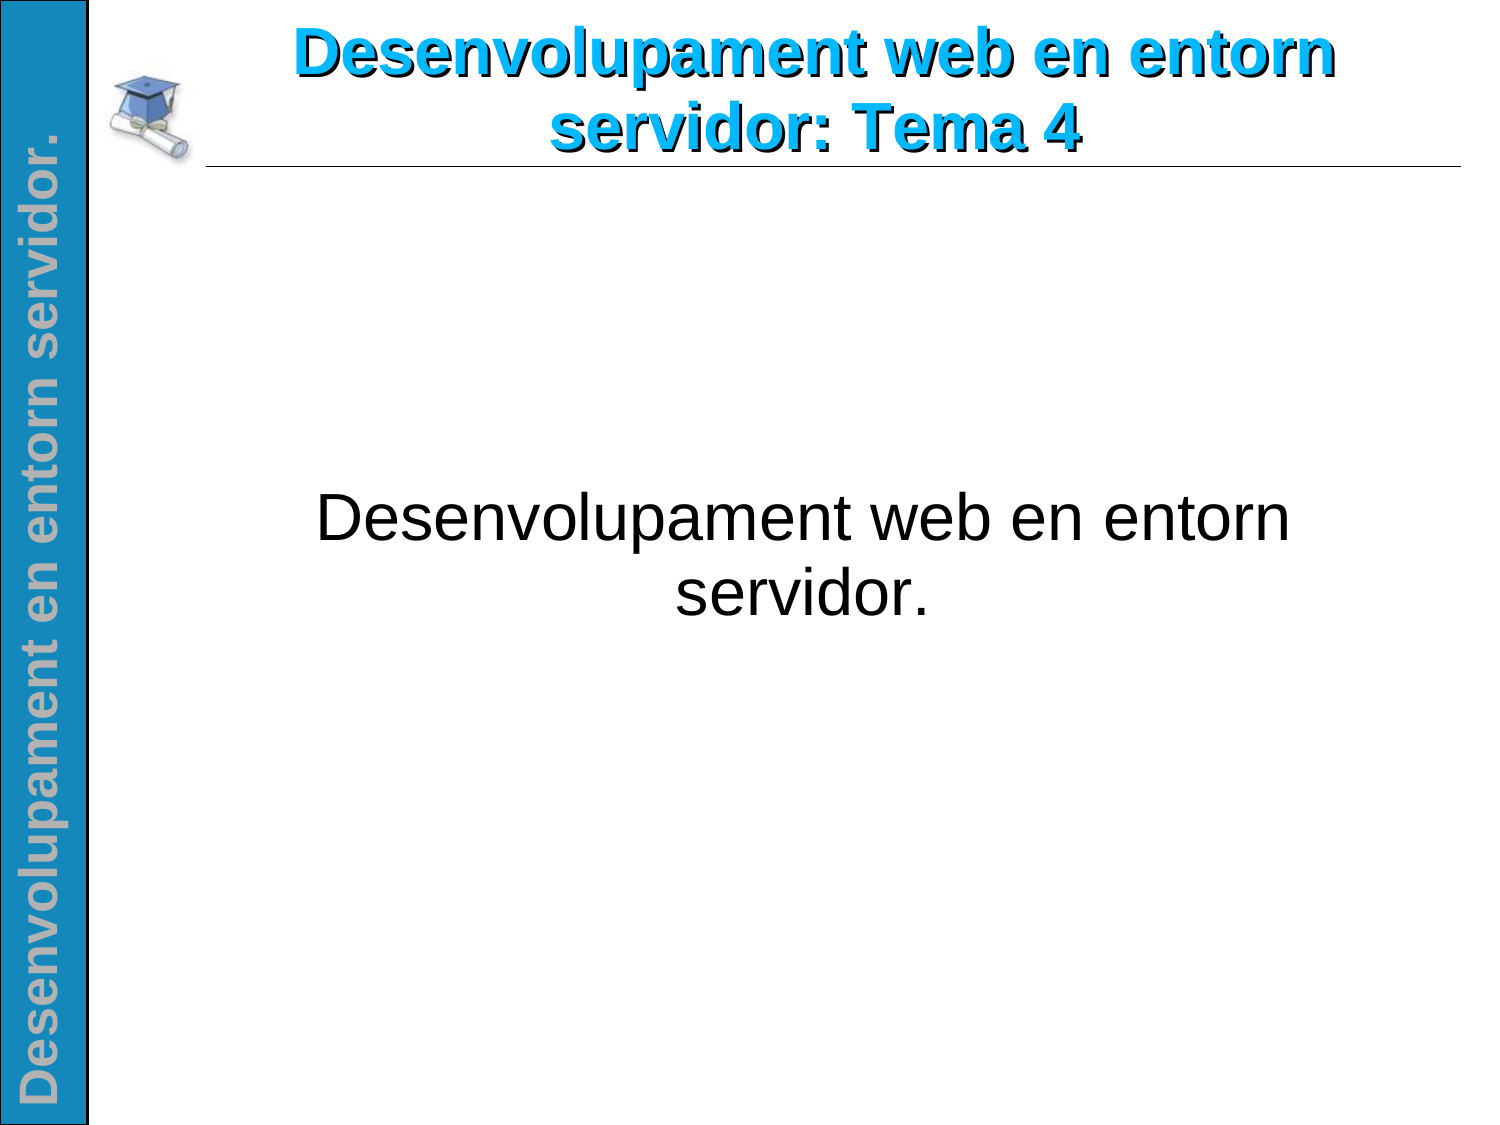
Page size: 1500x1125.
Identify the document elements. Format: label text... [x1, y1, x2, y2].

title Desenvolupament web en entorn servidor: Tema 4 [177, 6, 1453, 172]
subtitle Desenvolupament web en entorn servidor. [278, 472, 1329, 662]
picture [93, 61, 206, 174]
